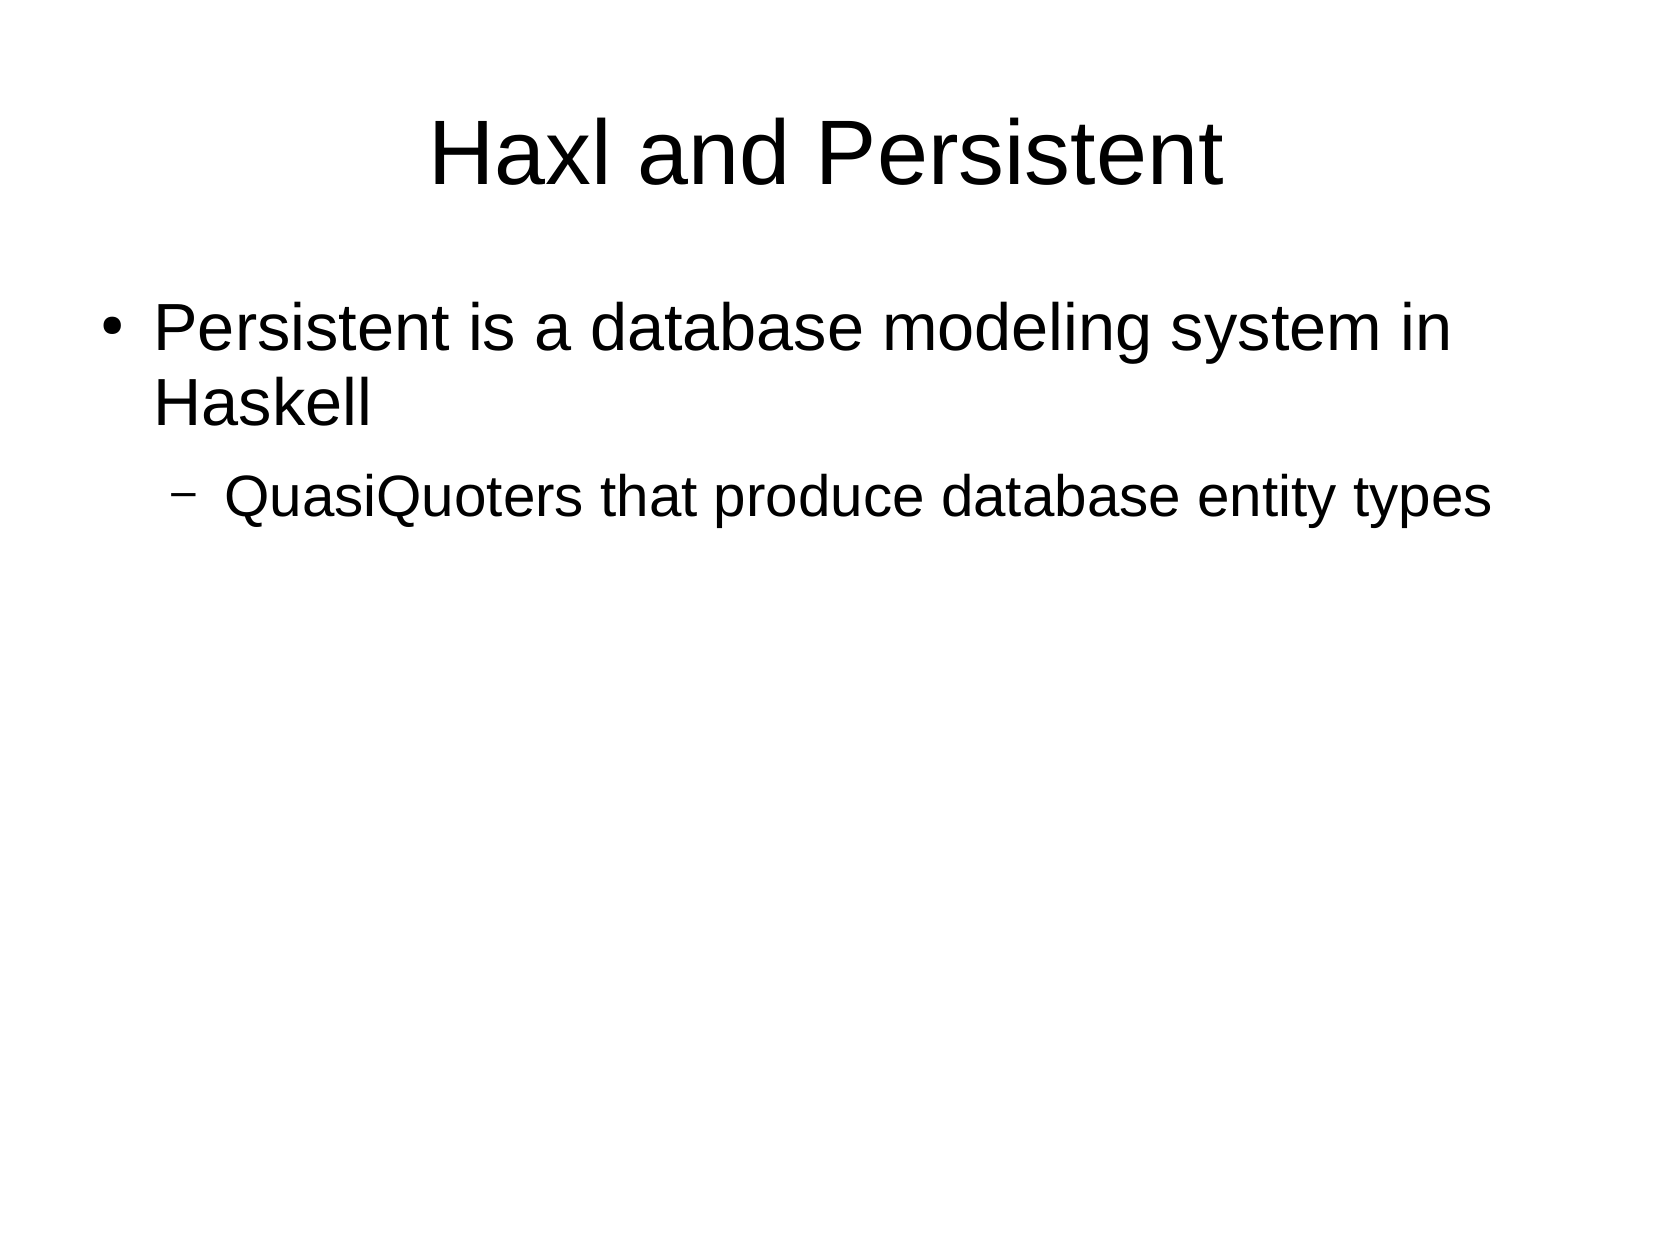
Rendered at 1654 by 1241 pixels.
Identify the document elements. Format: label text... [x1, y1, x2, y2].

title Haxl and Persistent [82, 49, 1571, 257]
list Persistent is a database modeling system in Haskell QuasiQuoters that produce database entity types [82, 290, 1571, 1010]
